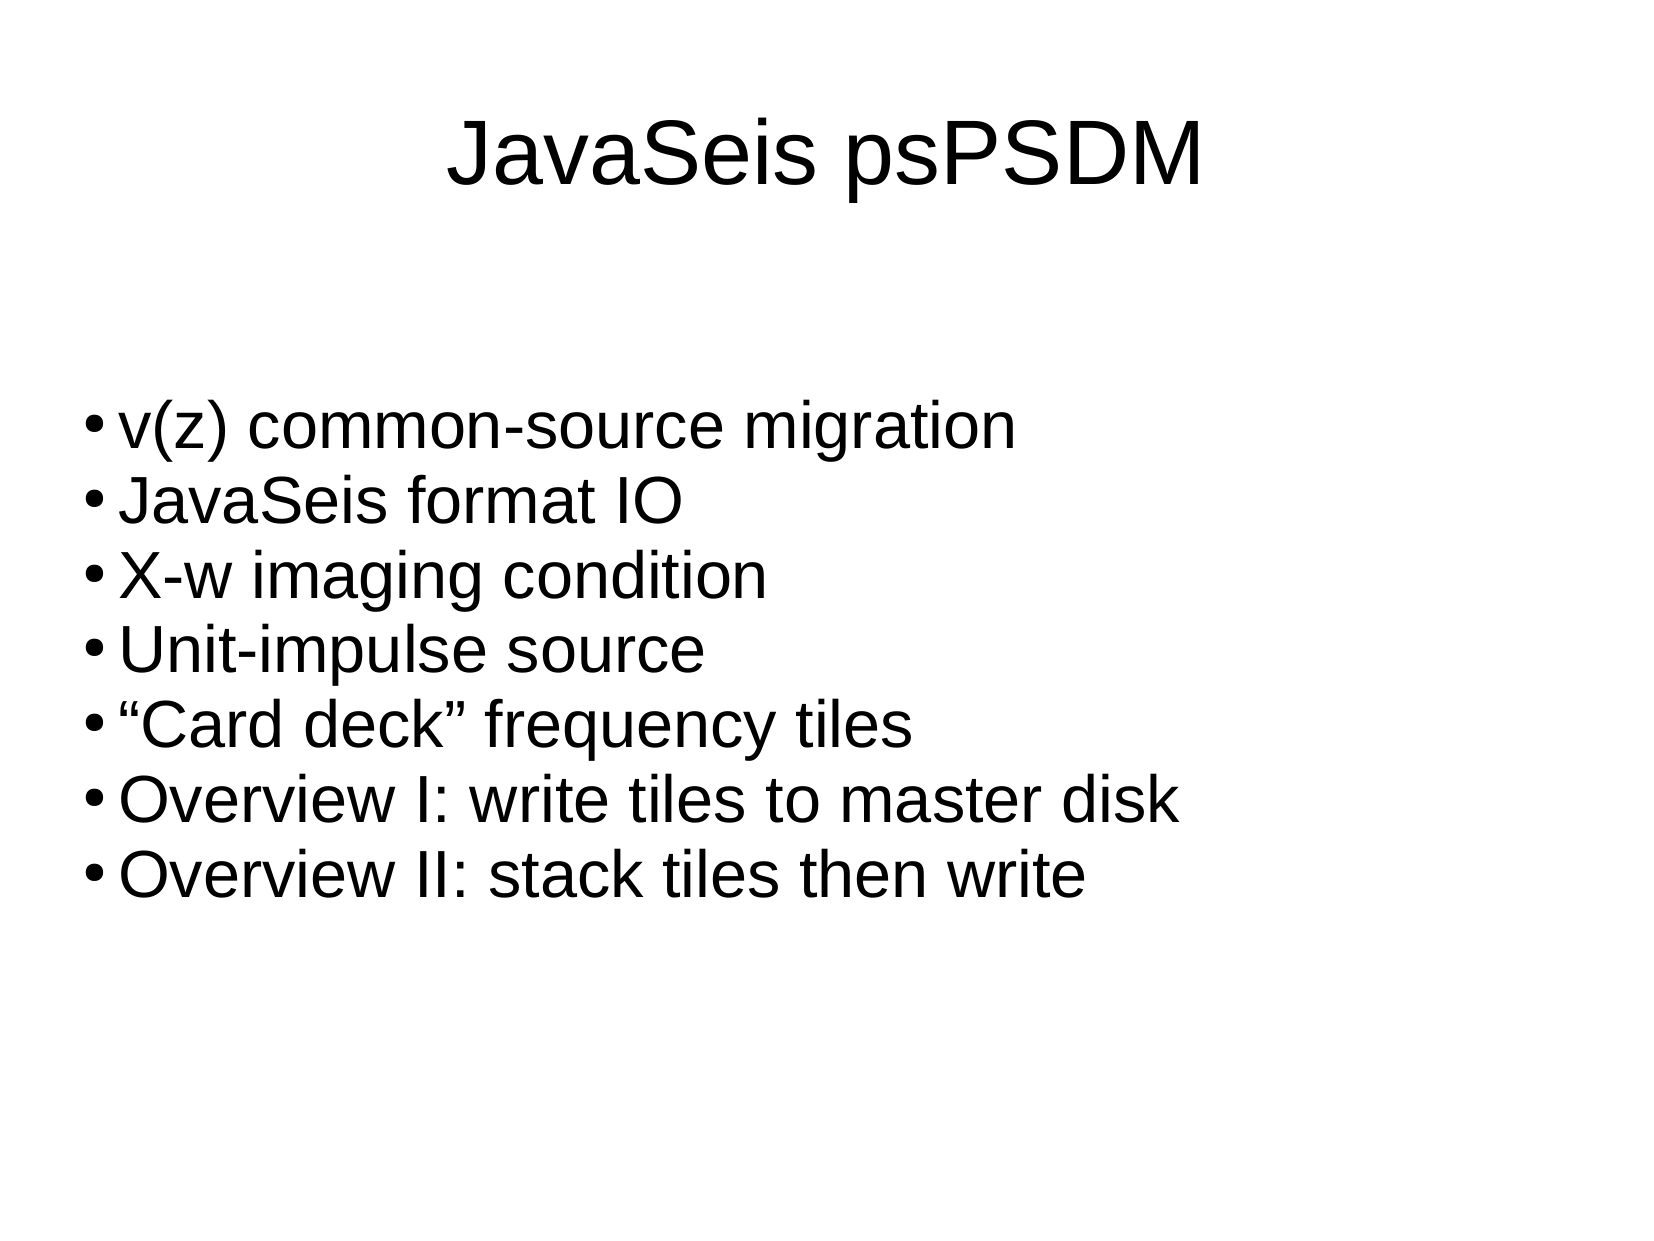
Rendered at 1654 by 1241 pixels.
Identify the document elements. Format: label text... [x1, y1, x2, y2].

title JavaSeis psPSDM [82, 49, 1571, 257]
subtitle v(z) common-source migration JavaSeis format IO X-w imaging condition Unit-impulse source “Card deck” frequency tiles Overview I: write tiles to master disk Overview II: stack tiles then write [82, 290, 1571, 1010]
